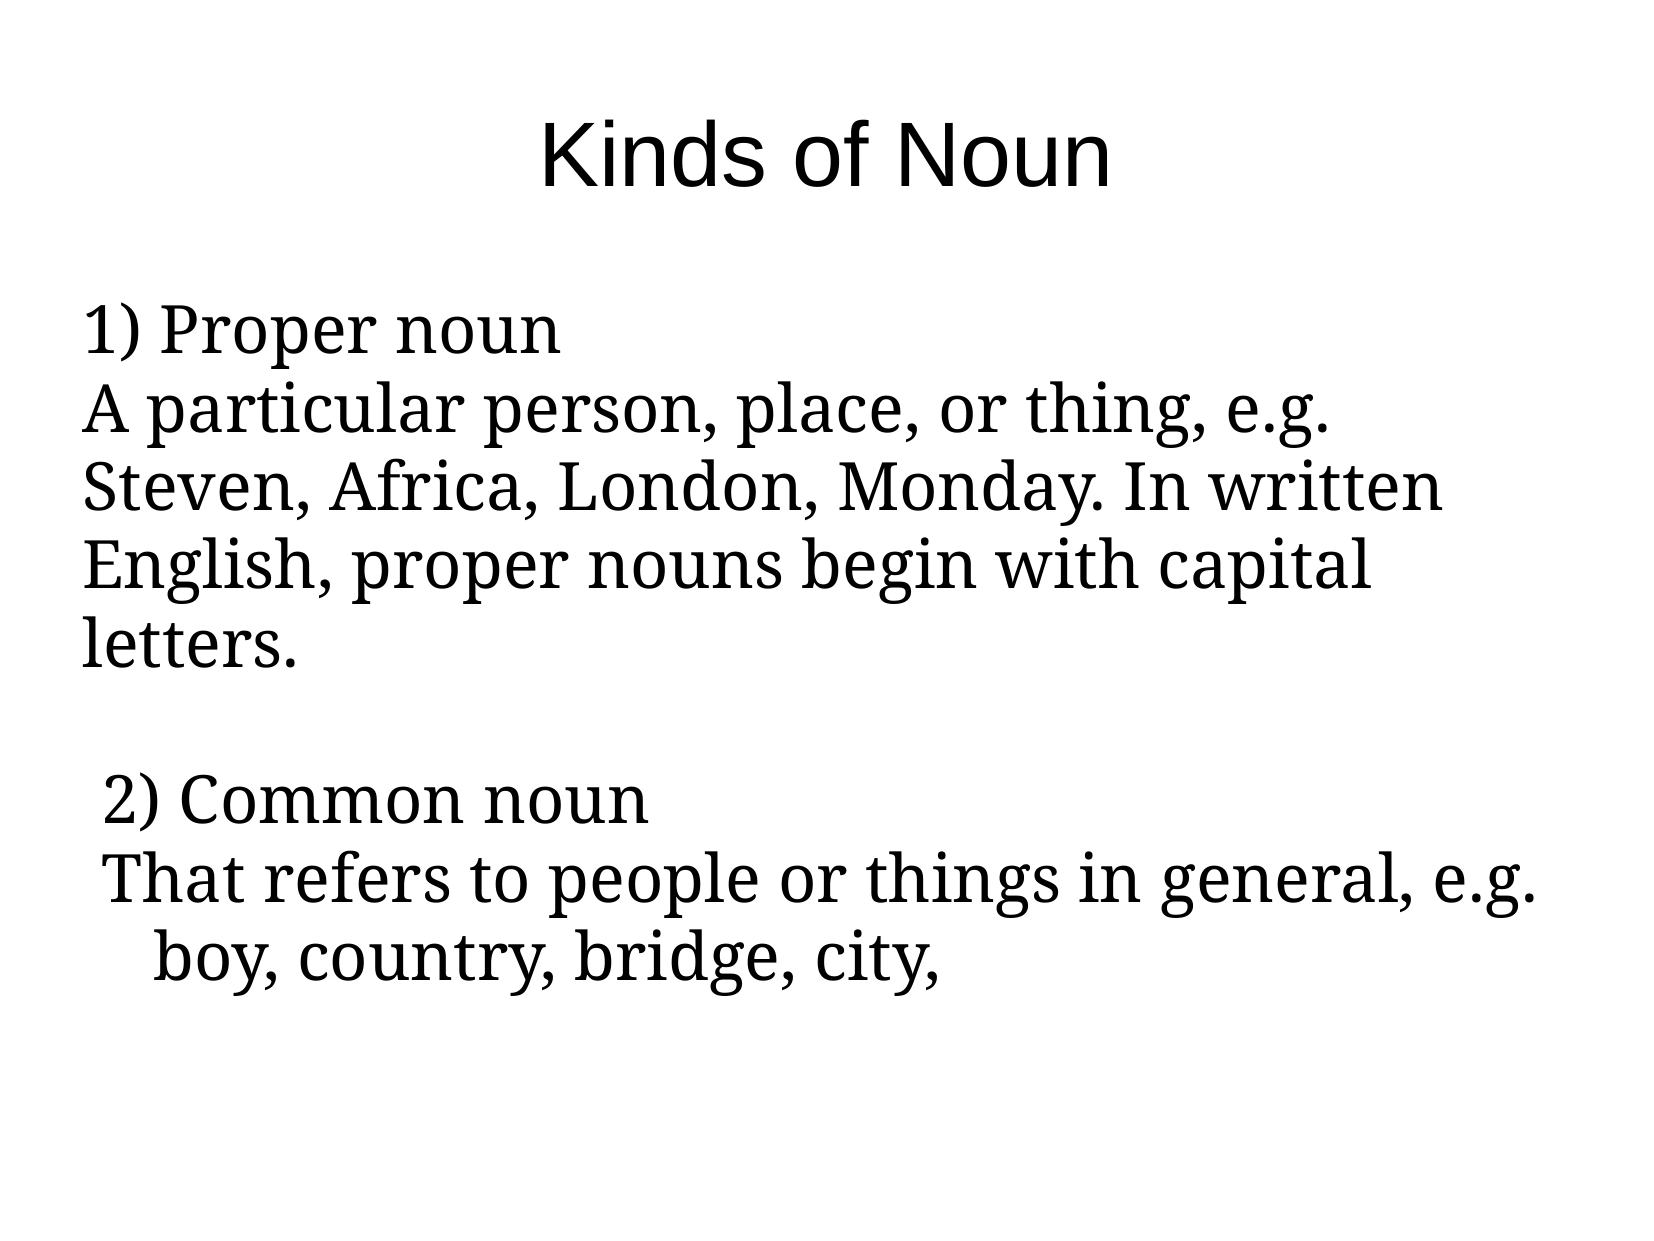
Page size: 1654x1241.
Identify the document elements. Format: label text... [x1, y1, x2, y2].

text_box 1) Proper noun A particular person, place, or thing, e.g. Steven, Africa, London, Monday. In written English, proper nouns begin with capital letters. 2) Common noun That refers to people or things in general, e.g. boy, country, bridge, city, [82, 290, 1571, 1215]
text_box Kinds of Noun [82, 49, 1571, 257]
